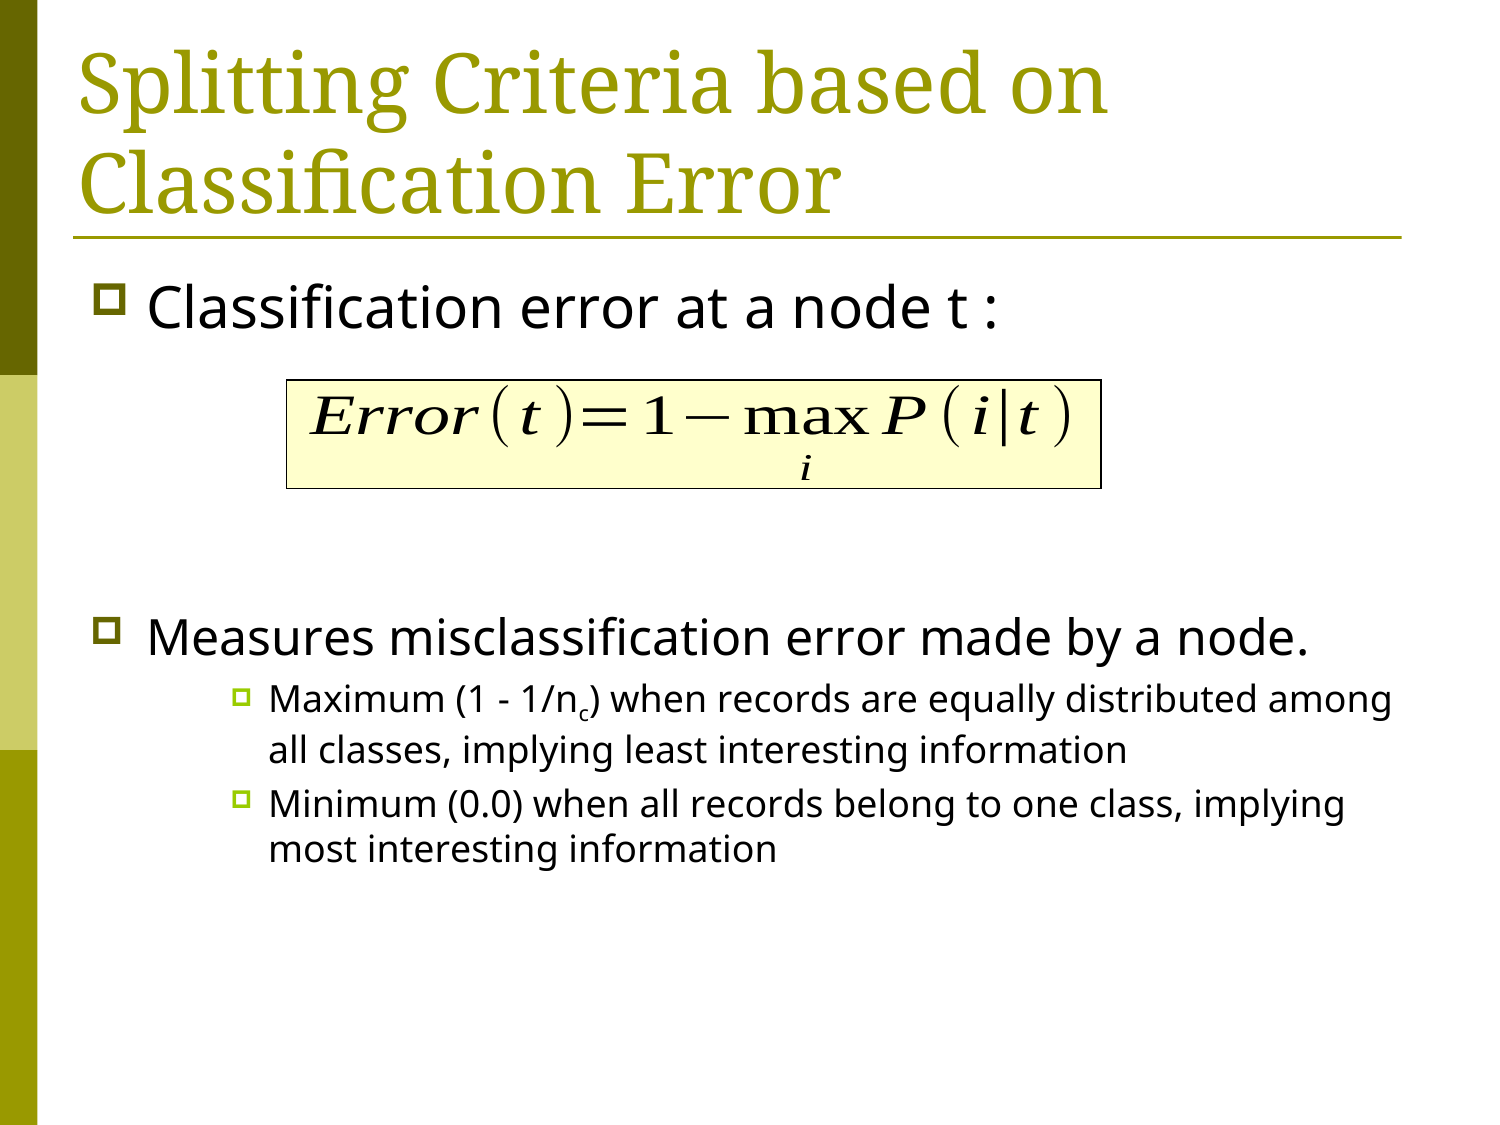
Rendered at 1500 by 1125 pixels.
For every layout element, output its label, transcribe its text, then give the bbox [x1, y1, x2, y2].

list Classification error at a node t : Measures misclassification error made by a node. Maximum (1 - 1/nc) when records are equally distributed among all classes, implying least interesting information Minimum (0.0) when all records belong to one class, implying most interesting information [75, 262, 1426, 1006]
title Splitting Criteria based on Classification Error [62, 149, 1463, 238]
chart [287, 380, 1101, 488]
